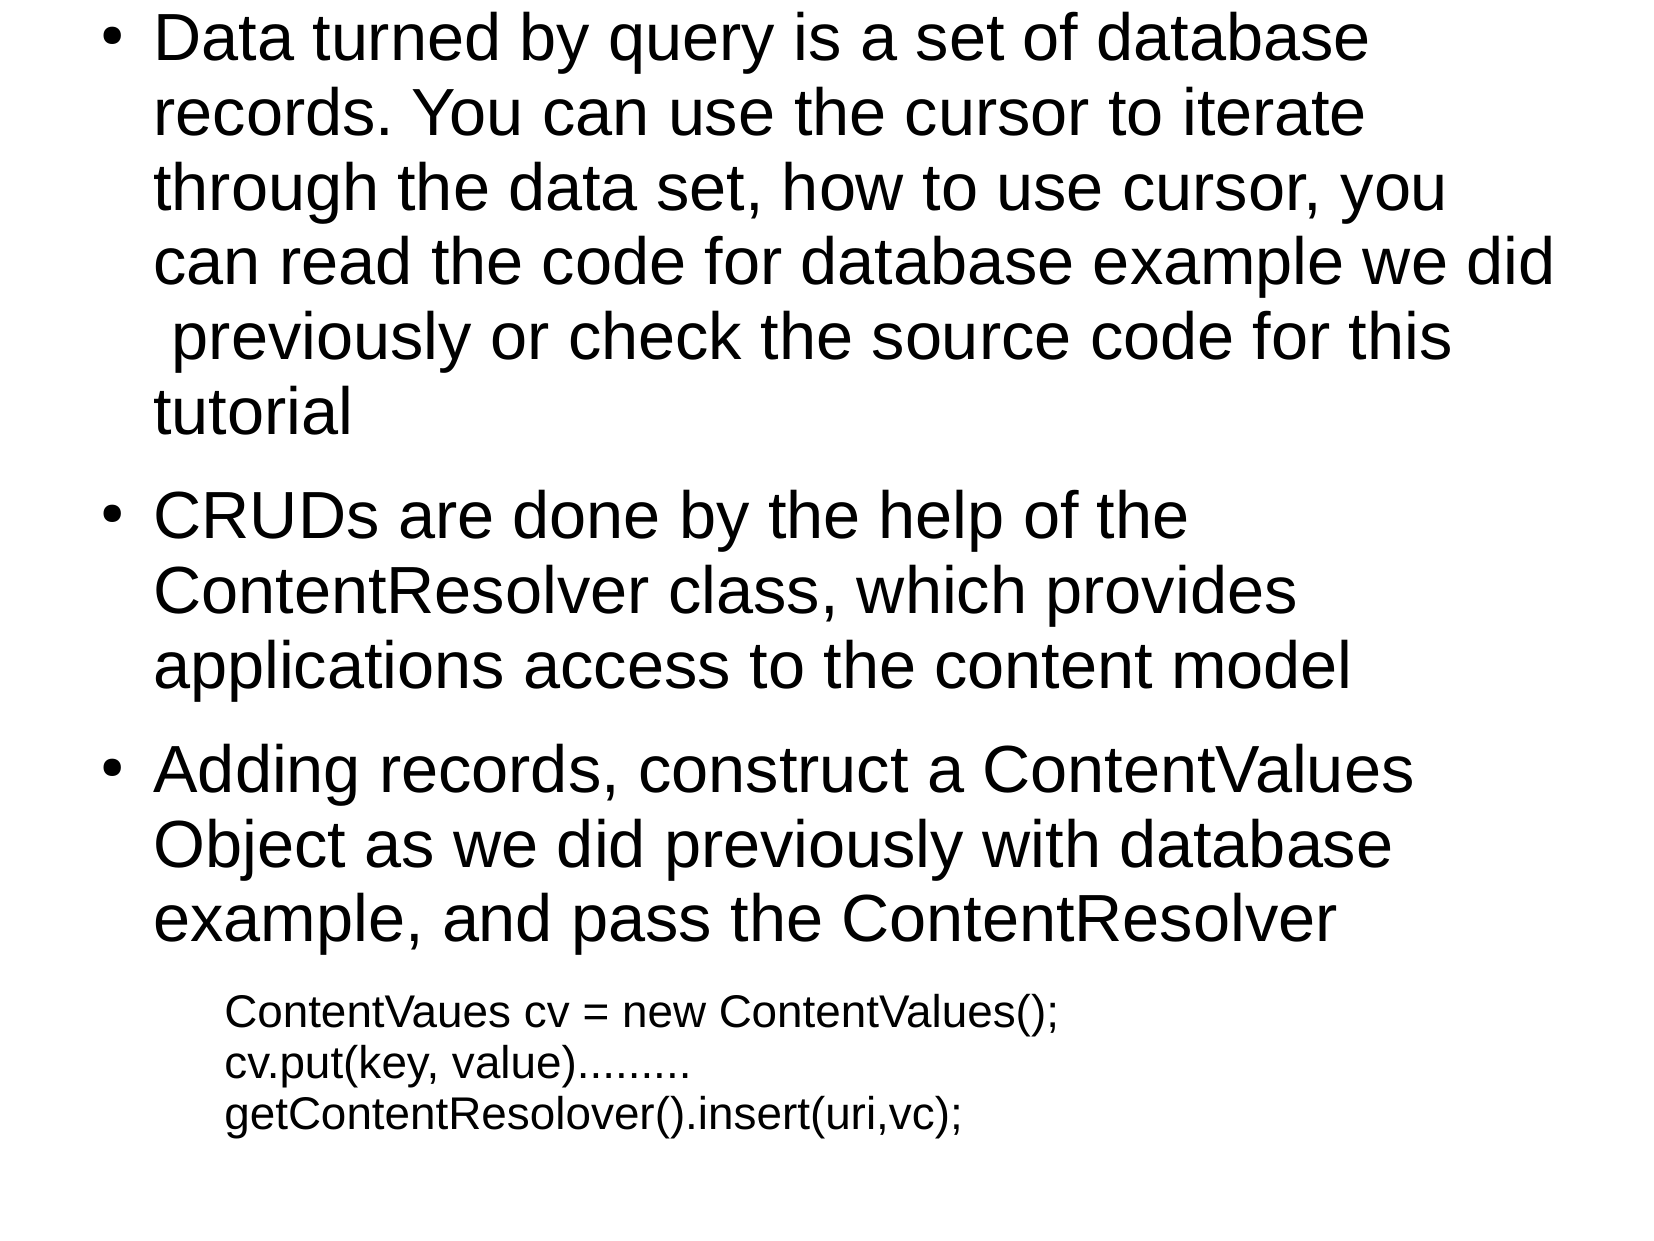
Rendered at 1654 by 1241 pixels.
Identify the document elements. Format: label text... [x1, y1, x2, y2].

list Data turned by query is a set of database records. You can use the cursor to iterate through the data set, how to use cursor, you can read the code for database example we did previously or check the source code for this tutorial CRUDs are done by the help of the ContentResolver class, which provides applications access to the content model Adding records, construct a ContentValues Object as we did previously with database example, and pass the ContentResolver ContentVaues cv = new ContentValues(); cv.put(key, value)......... getContentResolover().insert(uri,vc); [82, 0, 1571, 1238]
